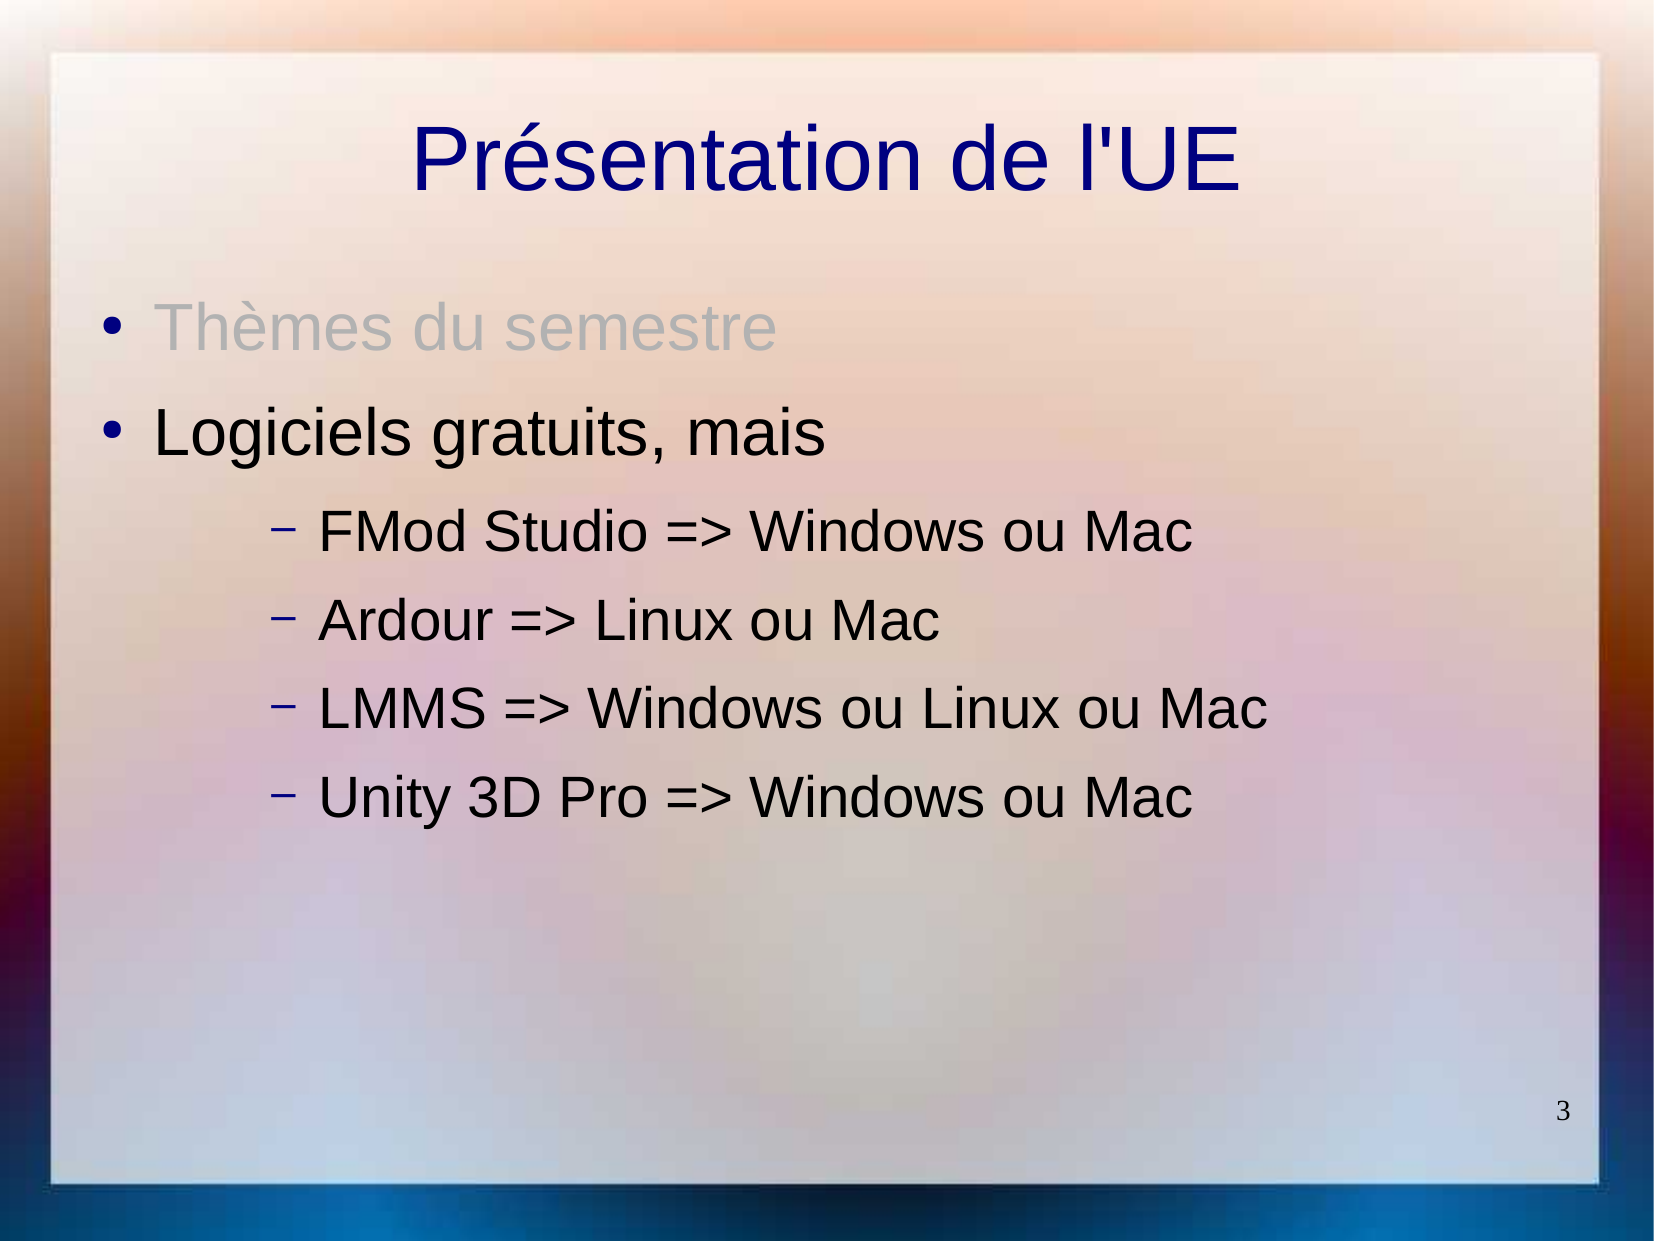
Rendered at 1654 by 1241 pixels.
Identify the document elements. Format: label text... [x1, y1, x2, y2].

list Thèmes du semestre Logiciels gratuits, mais FMod Studio => Windows ou Mac Ardour => Linux ou Mac LMMS => Windows ou Linux ou Mac Unity 3D Pro => Windows ou Mac [82, 290, 1571, 1109]
picture [0, 0, 1654, 1241]
title Présentation de l'UE [82, 55, 1571, 263]
